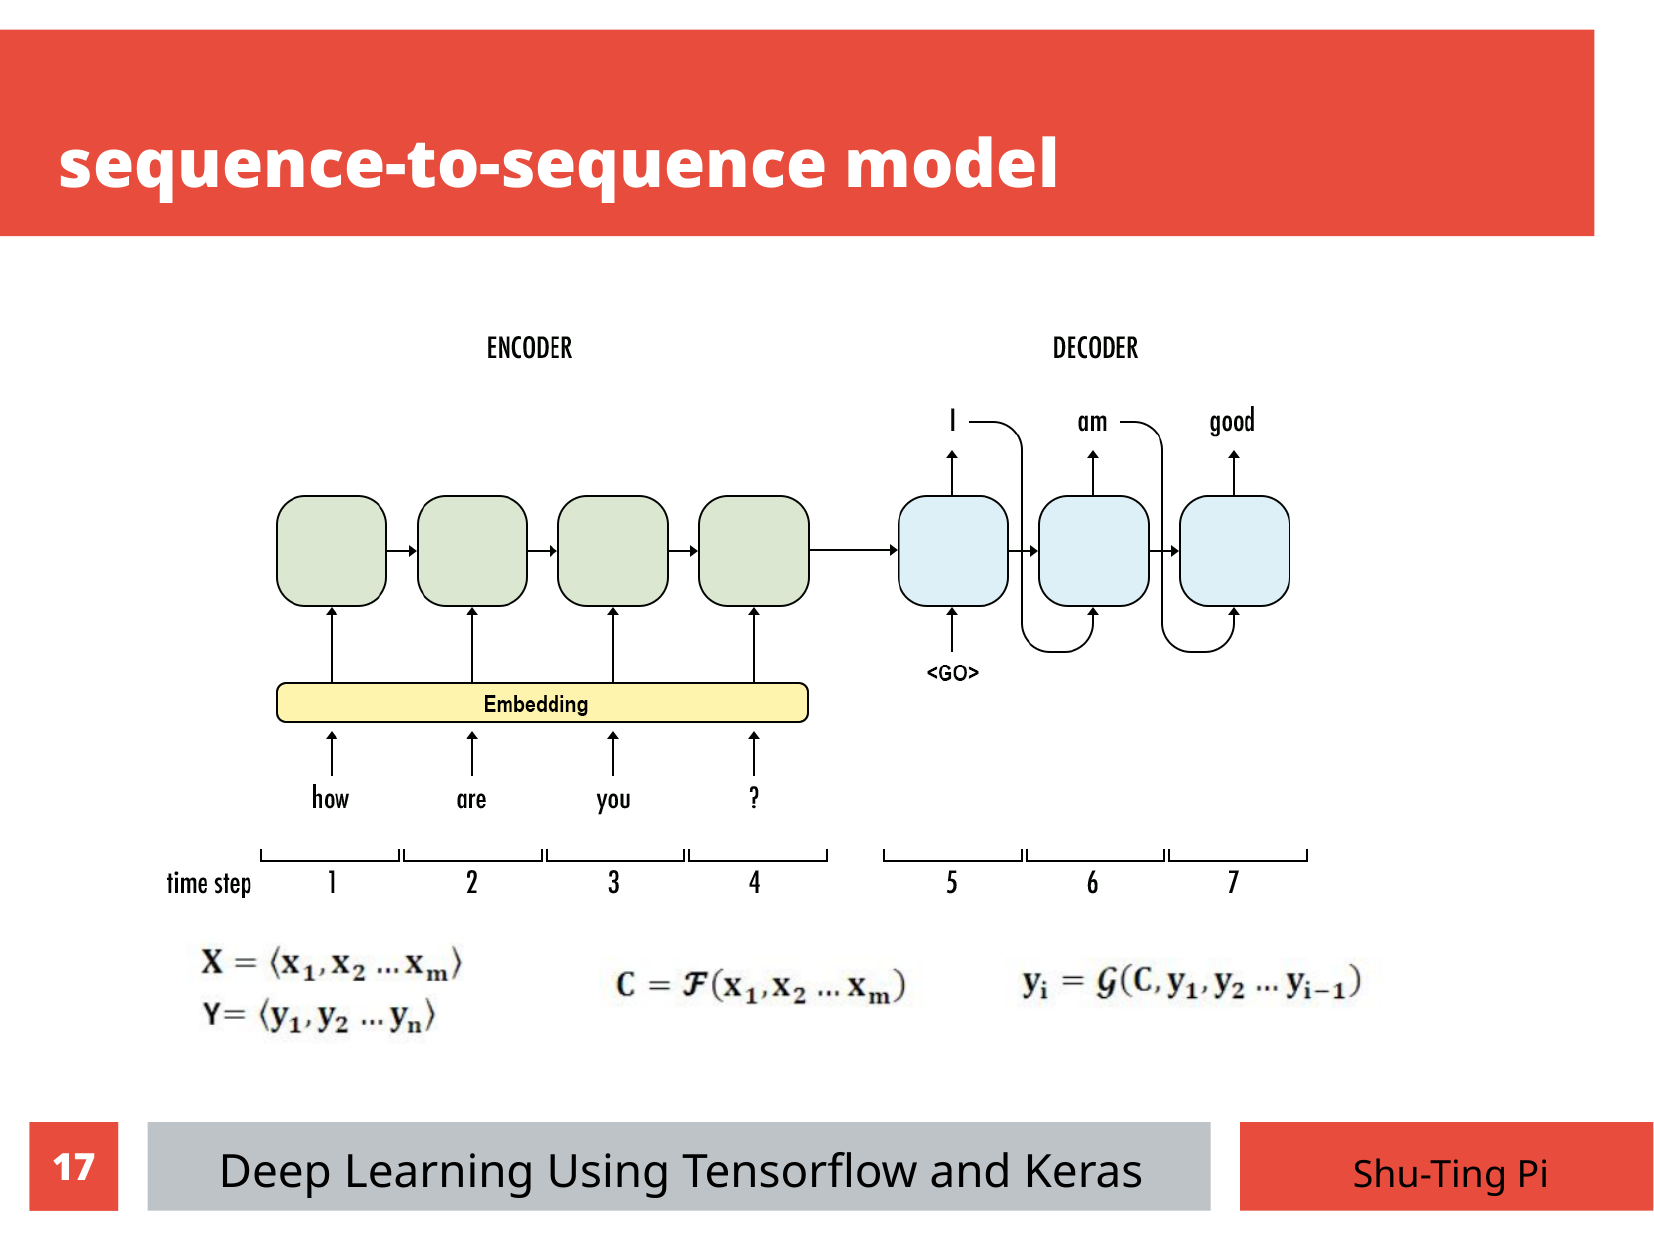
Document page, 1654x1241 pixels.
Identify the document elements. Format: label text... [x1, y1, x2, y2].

picture [999, 939, 1395, 1030]
picture [597, 950, 933, 1022]
picture [120, 295, 1419, 898]
text_box Deep Learning Using Tensorflow and Keras [204, 1130, 1212, 1217]
title sequence-to-sequence model [59, 59, 1595, 207]
picture [176, 937, 490, 1054]
text_box Shu-Ting Pi [1338, 1140, 1573, 1203]
